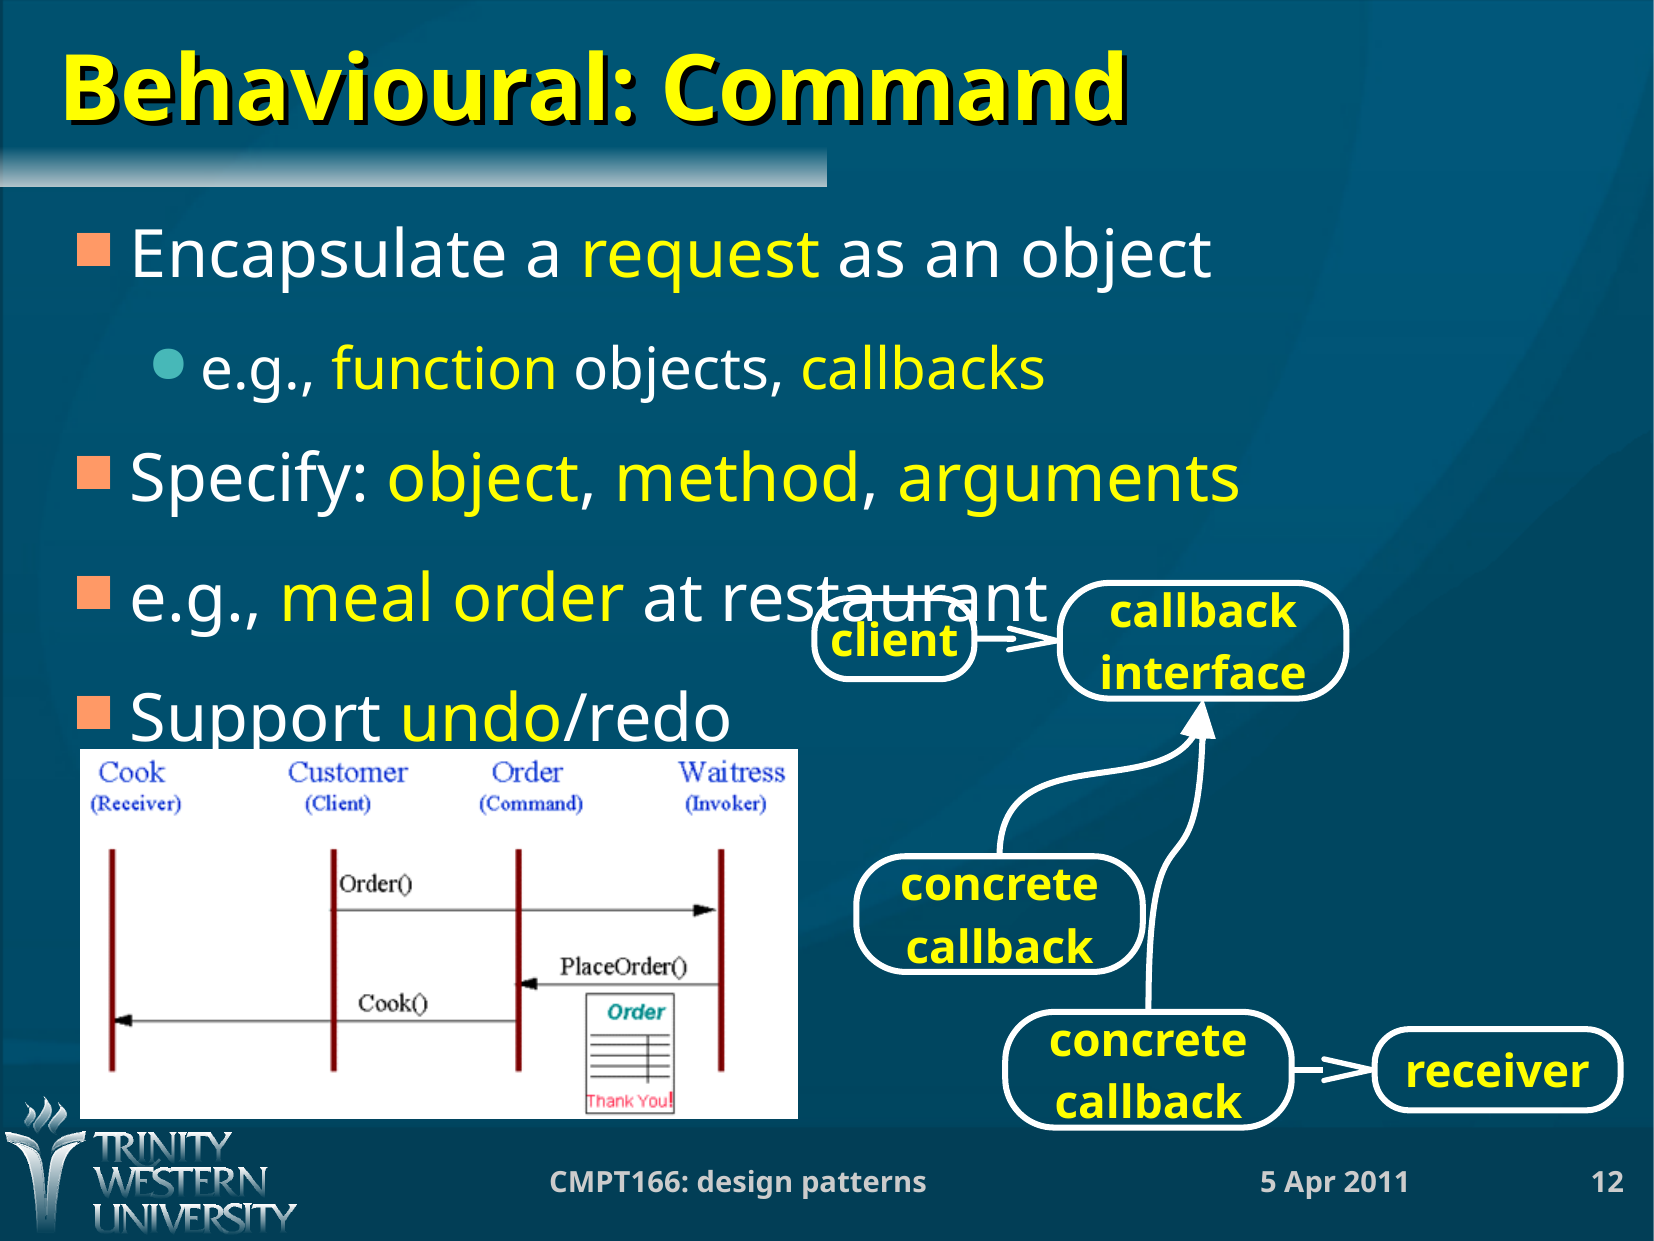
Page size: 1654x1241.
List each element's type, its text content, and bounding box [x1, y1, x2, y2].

picture [1372, 1027, 1623, 1113]
text_box callback interface [1059, 582, 1347, 699]
text_box concrete callback [856, 856, 1143, 972]
picture [1003, 1026, 1294, 1130]
picture [38, 1227, 54, 1232]
list Encapsulate a request as an object e.g., function objects, callbacks Specify: object, method, arguments e.g., meal order at restaurant Support undo/redo [59, 206, 1625, 1026]
picture [81, 749, 797, 1118]
text_box concrete callback [1005, 1011, 1292, 1128]
picture [1279, 1026, 1294, 1067]
text_box 2nd level mgr [0, 154, 827, 158]
text_box receiver [1374, 1029, 1621, 1111]
text_box client [814, 598, 975, 680]
title Behavioural: Command [59, 19, 1595, 148]
